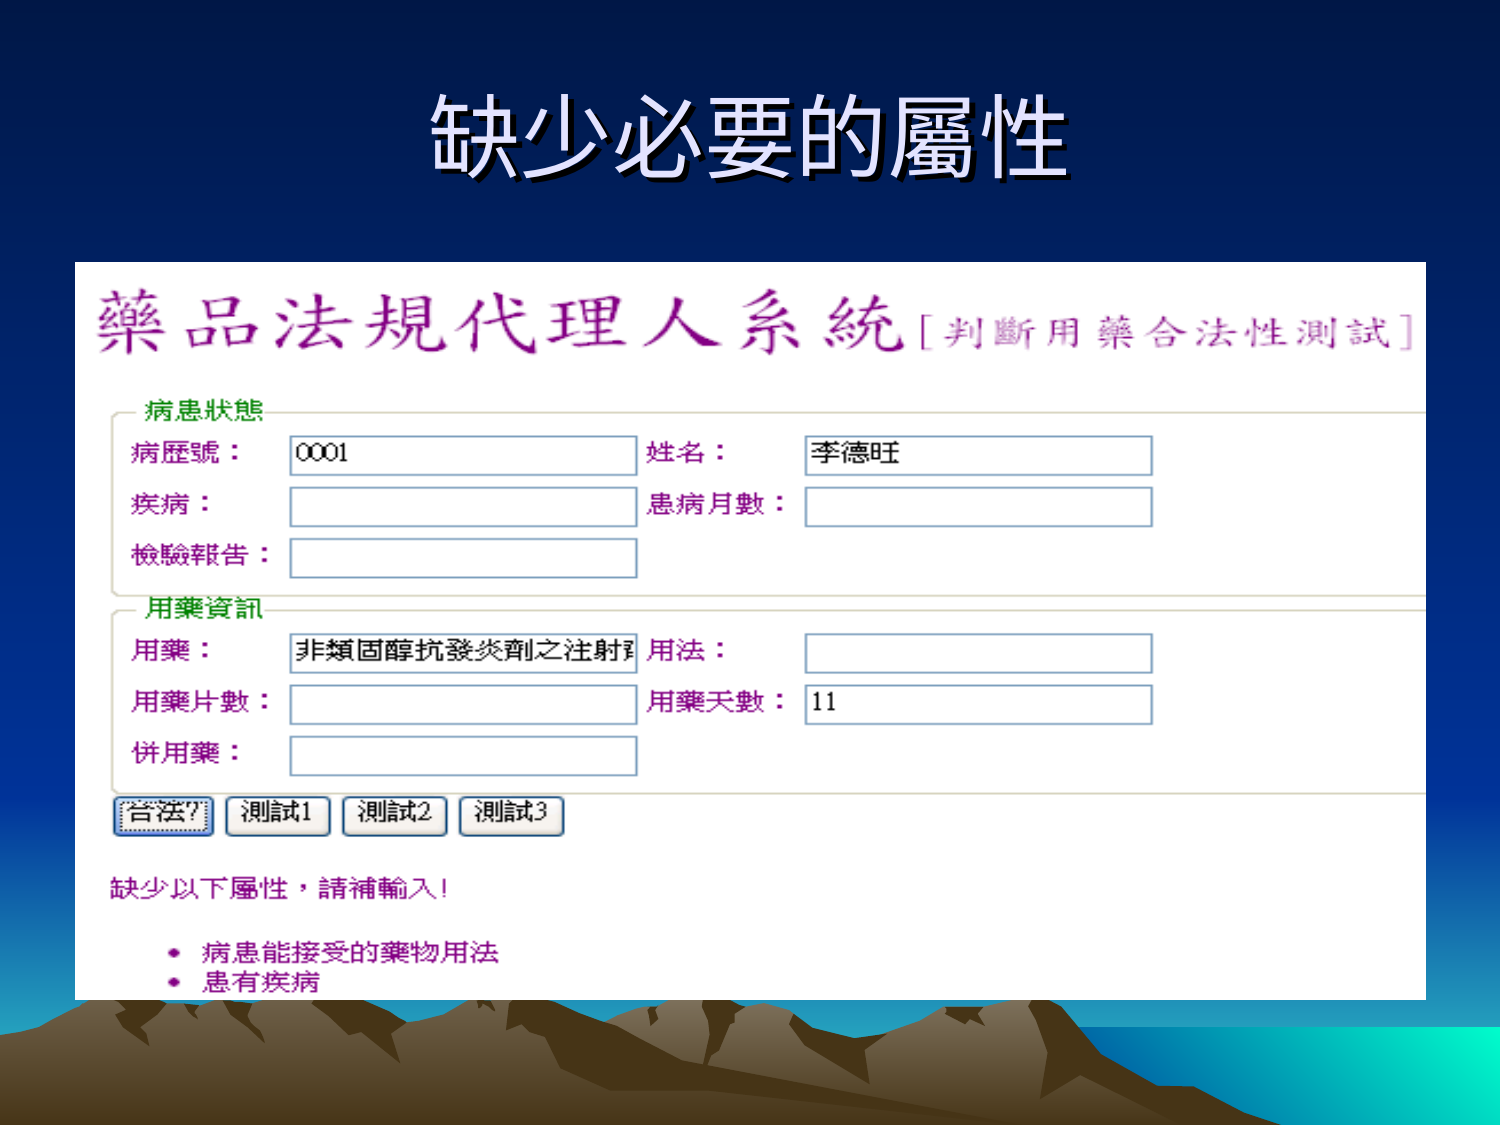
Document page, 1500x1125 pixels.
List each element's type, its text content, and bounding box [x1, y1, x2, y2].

title 缺少必要的屬性 [75, 37, 1426, 225]
picture [75, 262, 1426, 1000]
